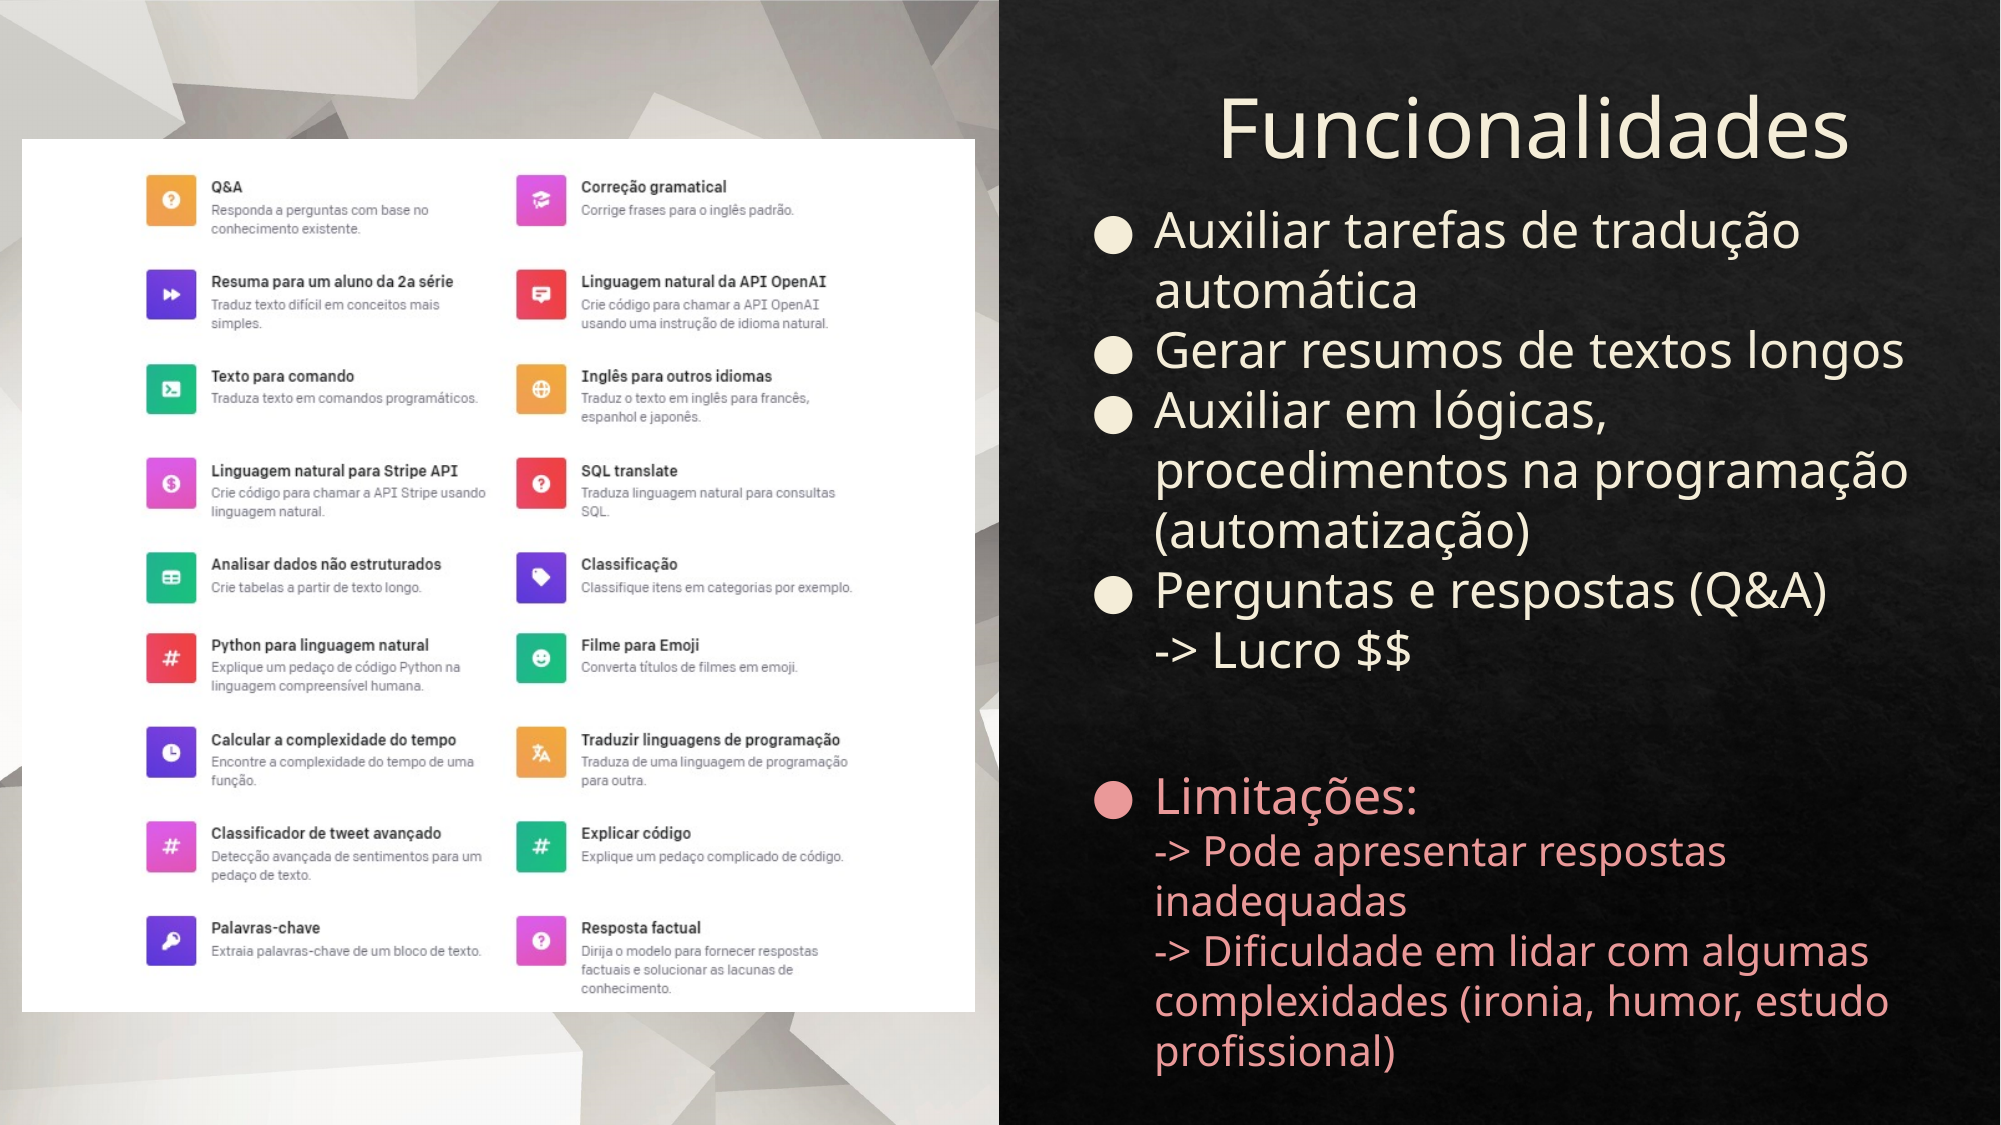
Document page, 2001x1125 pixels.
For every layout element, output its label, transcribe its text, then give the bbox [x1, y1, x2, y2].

picture [0, 0, 2001, 1125]
text_box Auxiliar tarefas de tradução automática Gerar resumos de textos longos Auxiliar em lógicas, procedimentos na programação (automatização) Perguntas e respostas (Q&A) -> Lucro $$ [1064, 184, 1948, 695]
text_box Limitações: -> Pode apresentar respostas inadequadas -> Dificuldade em lidar com algumas complexidades (ironia, humor, estudo profissional) [1064, 749, 1948, 1090]
title Funcionalidades [1201, 72, 2000, 184]
